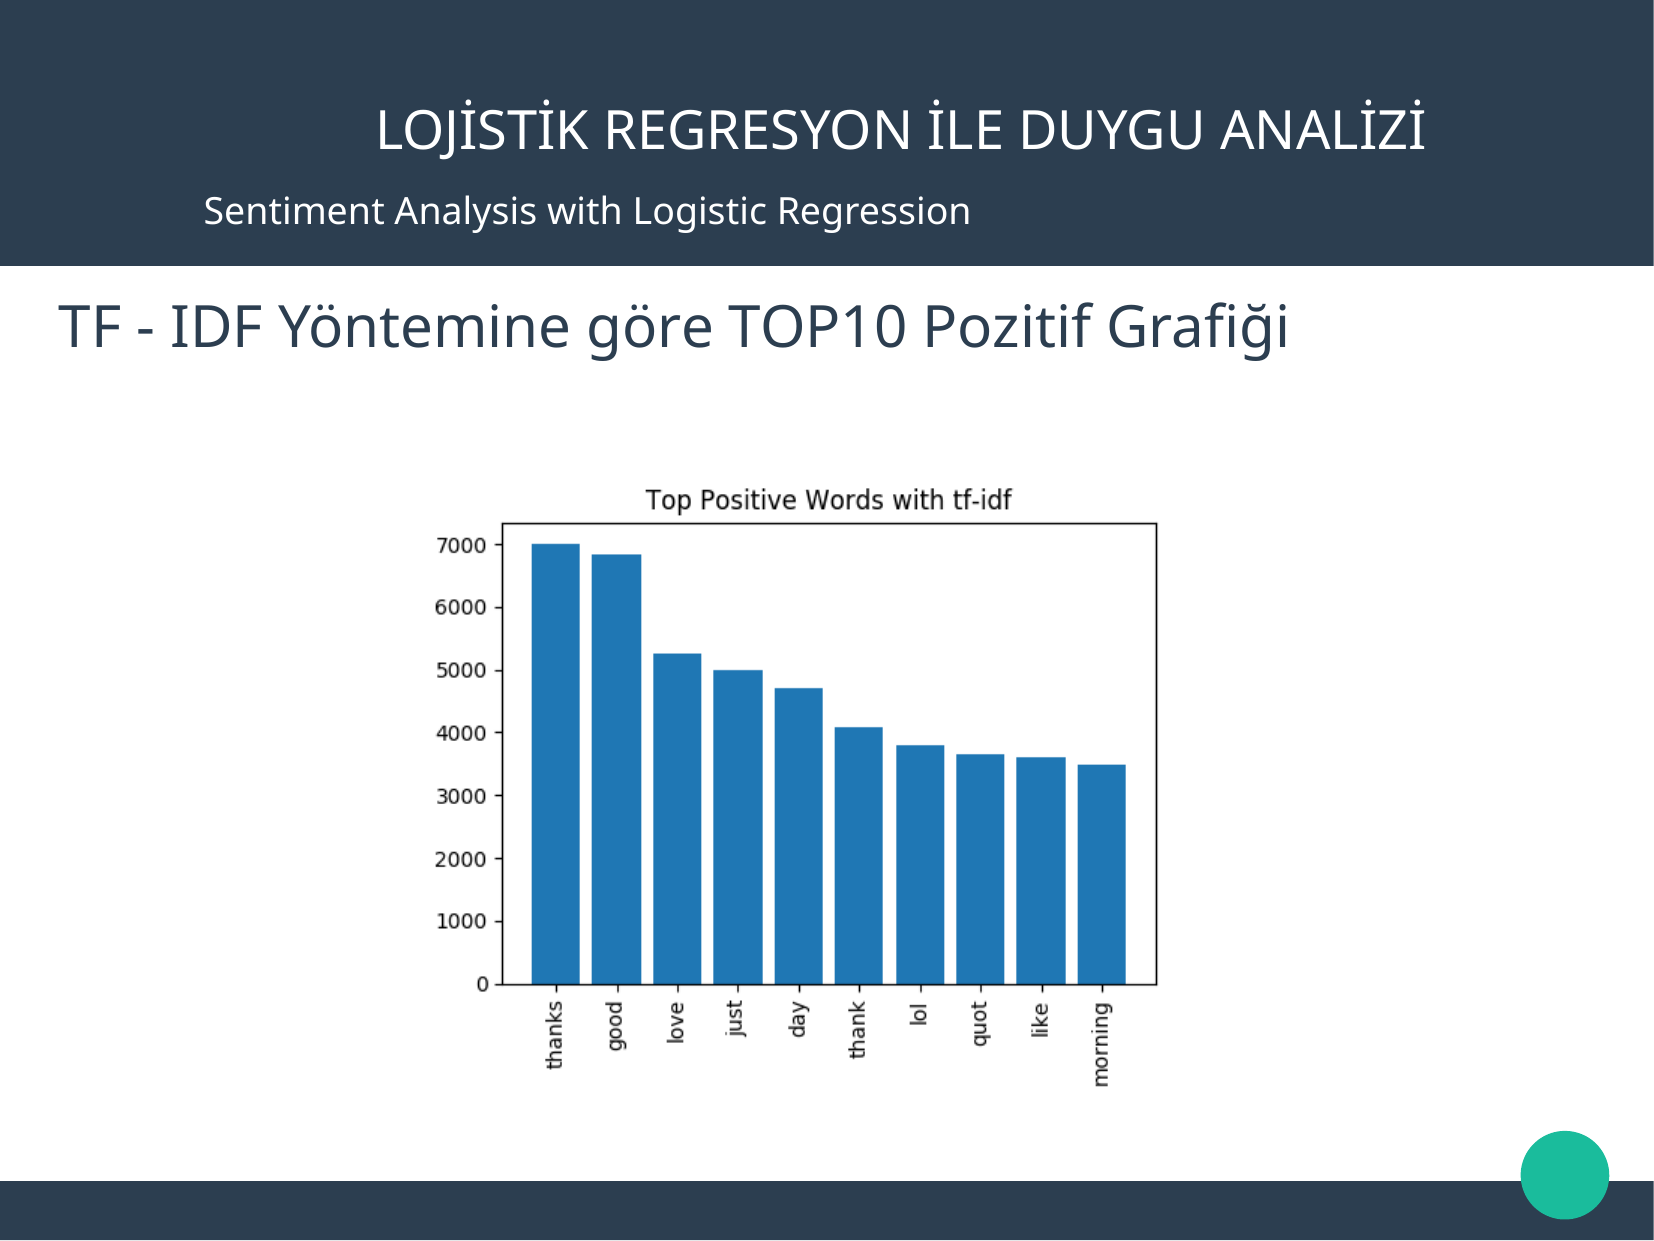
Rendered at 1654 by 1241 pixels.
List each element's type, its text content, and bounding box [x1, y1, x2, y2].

text_box Sentiment Analysis with Logistic Regression [188, 177, 1312, 236]
text_box [59, 188, 1359, 366]
picture [292, 437, 1252, 1157]
subtitle T TF - IDF Yöntemine göre TOP10 Pozitif Grafiği [59, 0, 1654, 1241]
